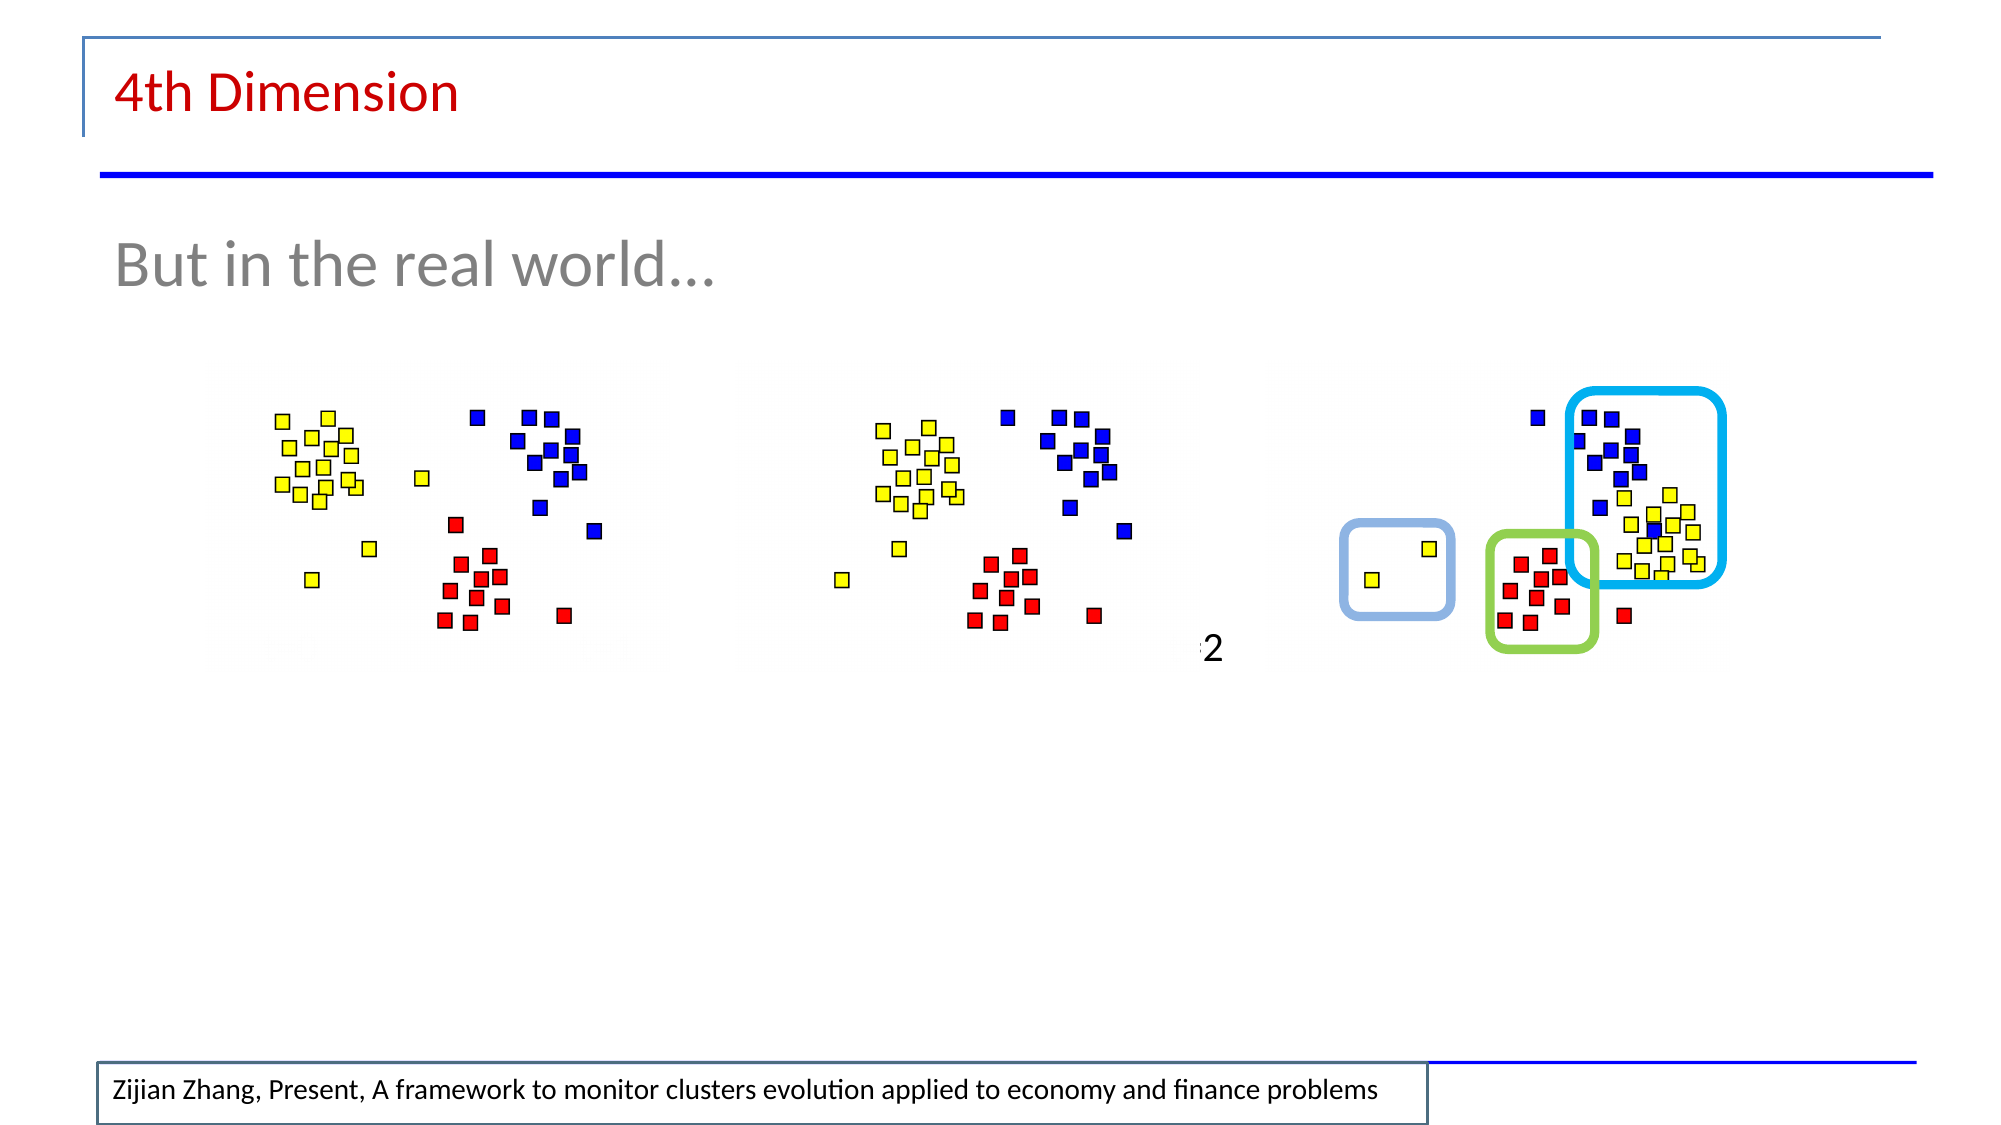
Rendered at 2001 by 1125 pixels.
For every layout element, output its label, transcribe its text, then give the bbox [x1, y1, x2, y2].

picture [205, 360, 670, 672]
text_box Zijian Zhang, Present, A framework to monitor clusters evolution applied to economy and finance problems [97, 1062, 1428, 1125]
text_box 4th Dimension [99, 45, 1900, 188]
text_box But in the real world... t=0 t=1 t=2 [99, 212, 1900, 1050]
picture [735, 360, 1200, 672]
picture [1265, 360, 1730, 672]
